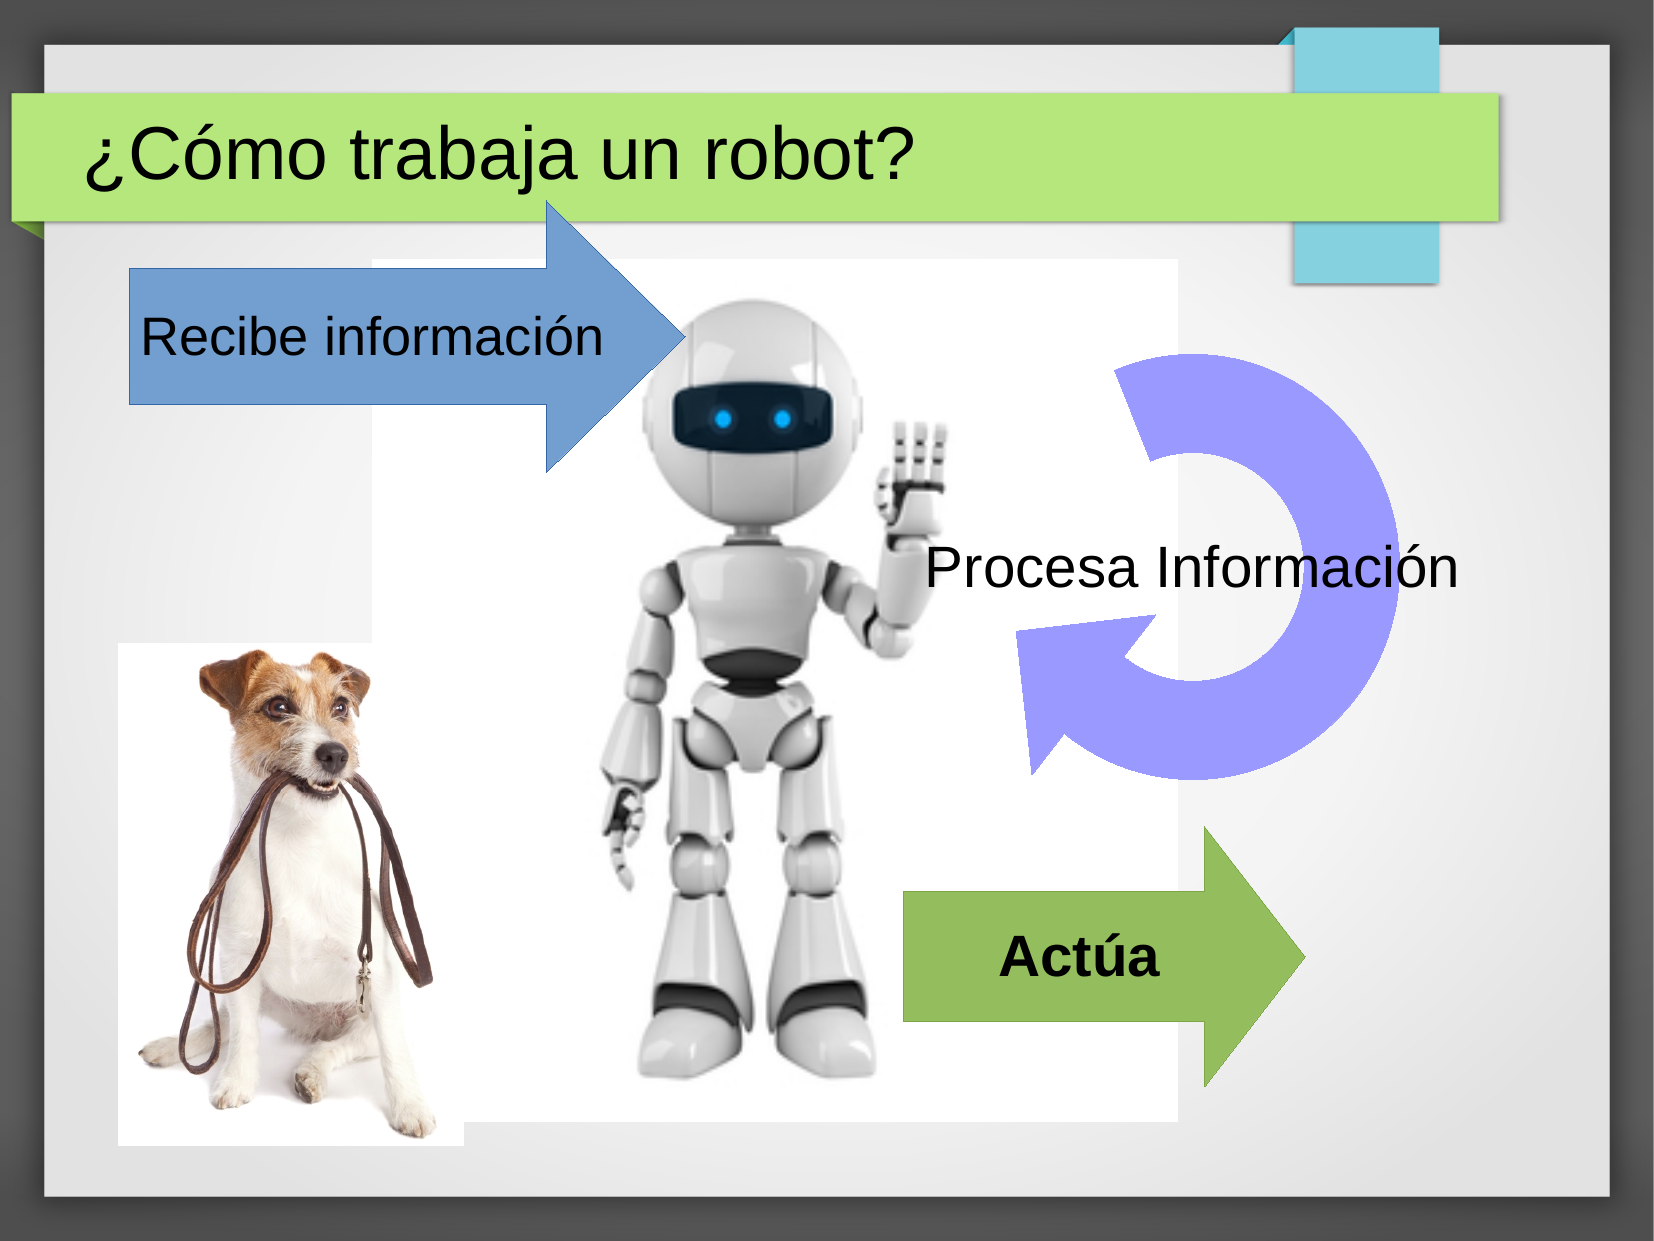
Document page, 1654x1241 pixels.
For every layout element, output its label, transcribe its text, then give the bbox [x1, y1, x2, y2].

text_box Procesa Información [1016, 354, 1400, 780]
text_box Actúa [903, 826, 1306, 1087]
text_box Recibe información [129, 200, 686, 473]
picture [0, 0, 1654, 1241]
title ¿Cómo trabaja un robot? [82, 94, 1264, 213]
